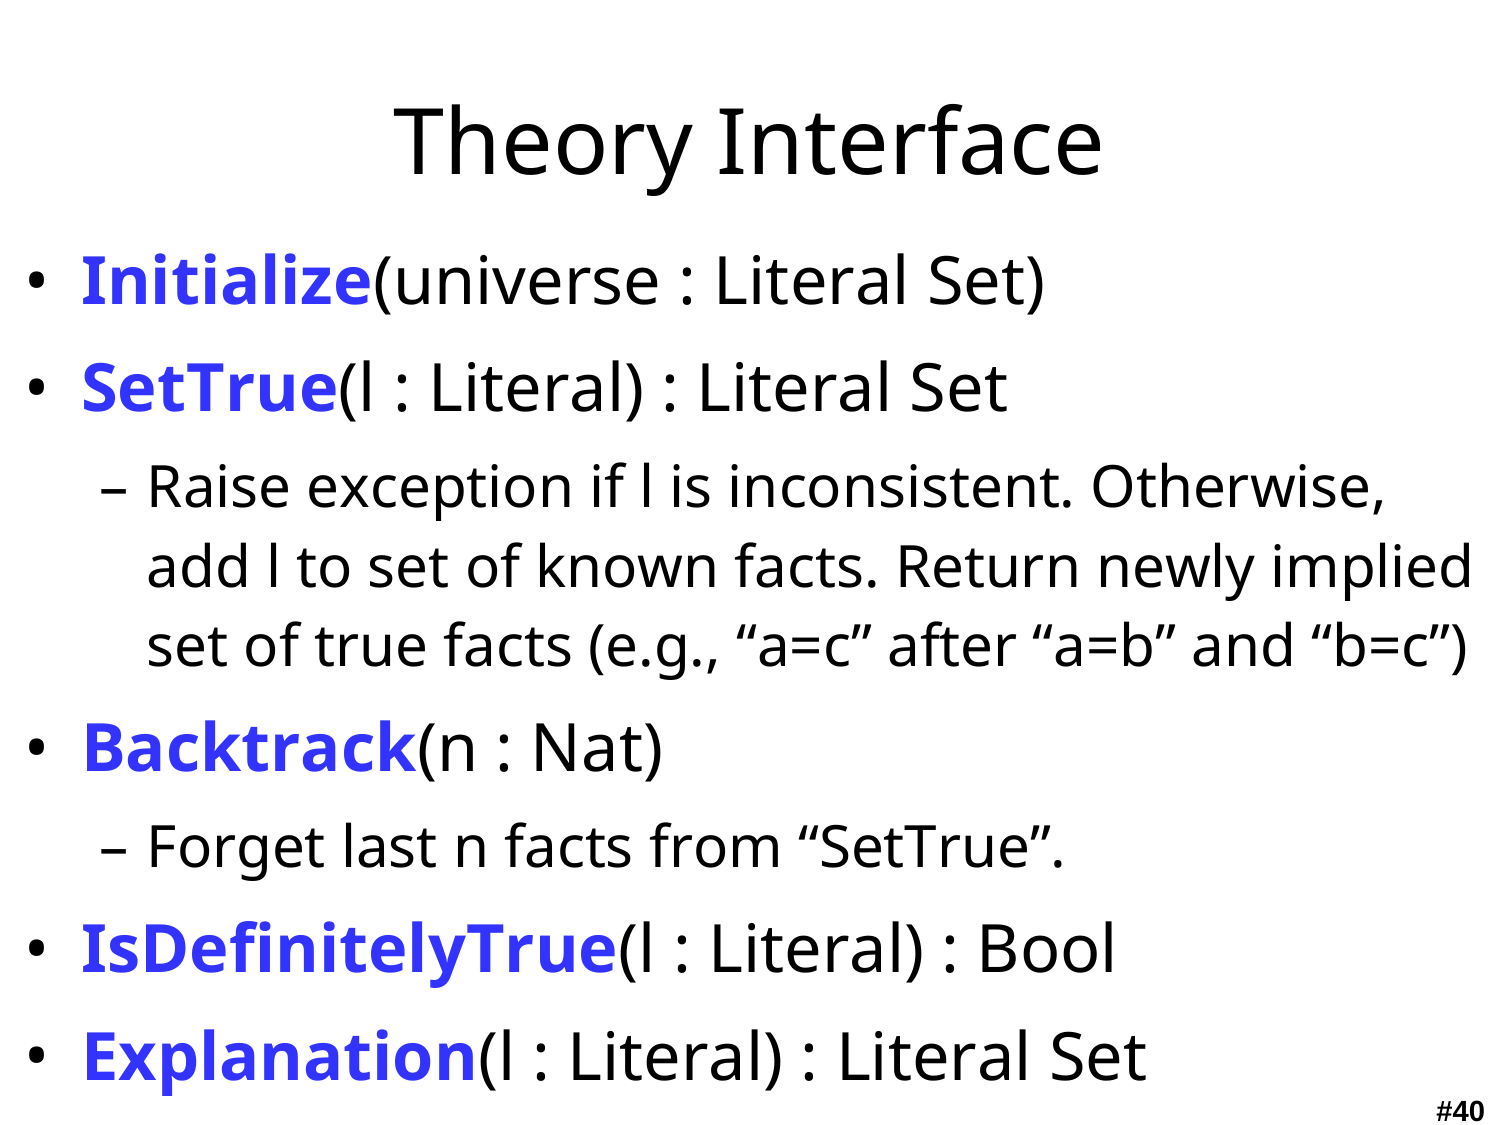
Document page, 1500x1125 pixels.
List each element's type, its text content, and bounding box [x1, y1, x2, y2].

title Theory Interface [24, 45, 1476, 232]
list Initialize(universe : Literal Set) SetTrue(l : Literal) : Literal Set Raise exception if l is inconsistent. Otherwise, add l to set of known facts. Return newly implied set of true facts (e.g., “a=c” after “a=b” and “b=c”) Backtrack(n : Nat) Forget last n facts from “SetTrue”. IsDefinitelyTrue(l : Literal) : Bool Explanation(l : Literal) : Literal Set If l is true, return a model (proof) of it. [24, 232, 1476, 1095]
